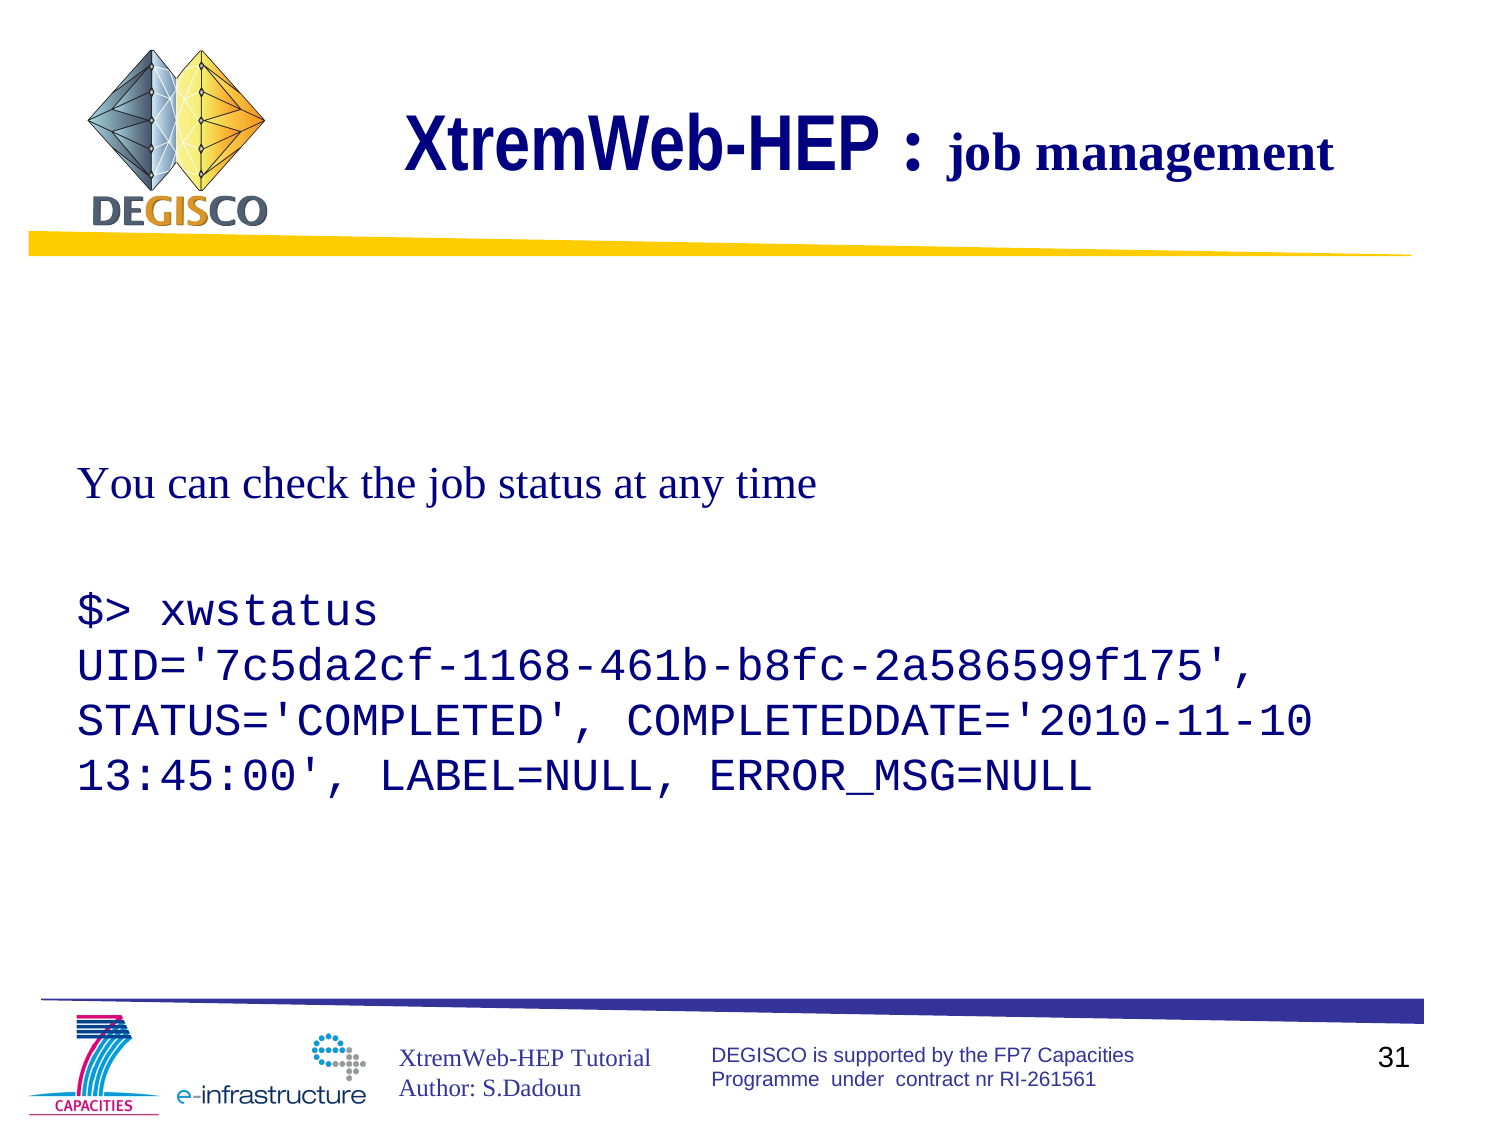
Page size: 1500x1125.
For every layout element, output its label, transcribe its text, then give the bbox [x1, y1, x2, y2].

picture [22, 1007, 165, 1124]
picture [177, 1033, 366, 1104]
title XtremWeb-HEP : job management [260, 56, 1479, 221]
subtitle You can check the job status at any time $> xwstatus UID='7c5da2cf-1168-461b-b8fc-2a586599f175', STATUS='COMPLETED', COMPLETEDDATE='2010-11-10 13:45:00', LABEL=NULL, ERROR_MSG=NULL [76, 255, 1427, 998]
picture [65, 44, 287, 226]
picture [317, 1038, 340, 1049]
